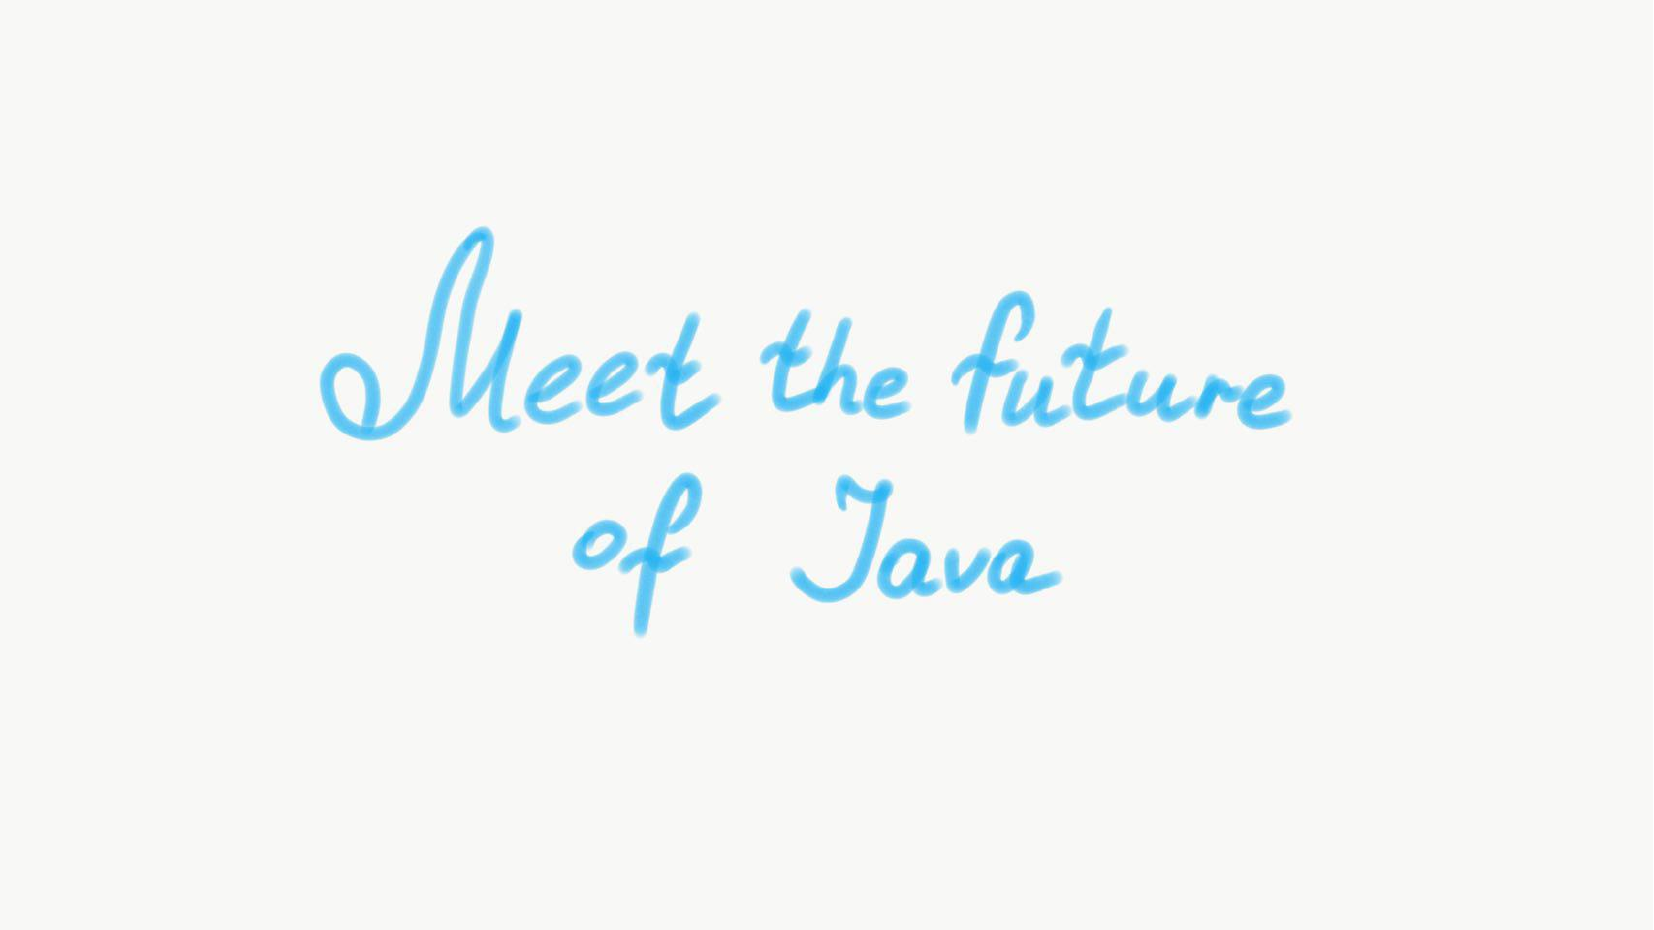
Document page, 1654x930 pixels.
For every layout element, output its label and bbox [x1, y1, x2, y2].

picture [170, 0, 1411, 930]
